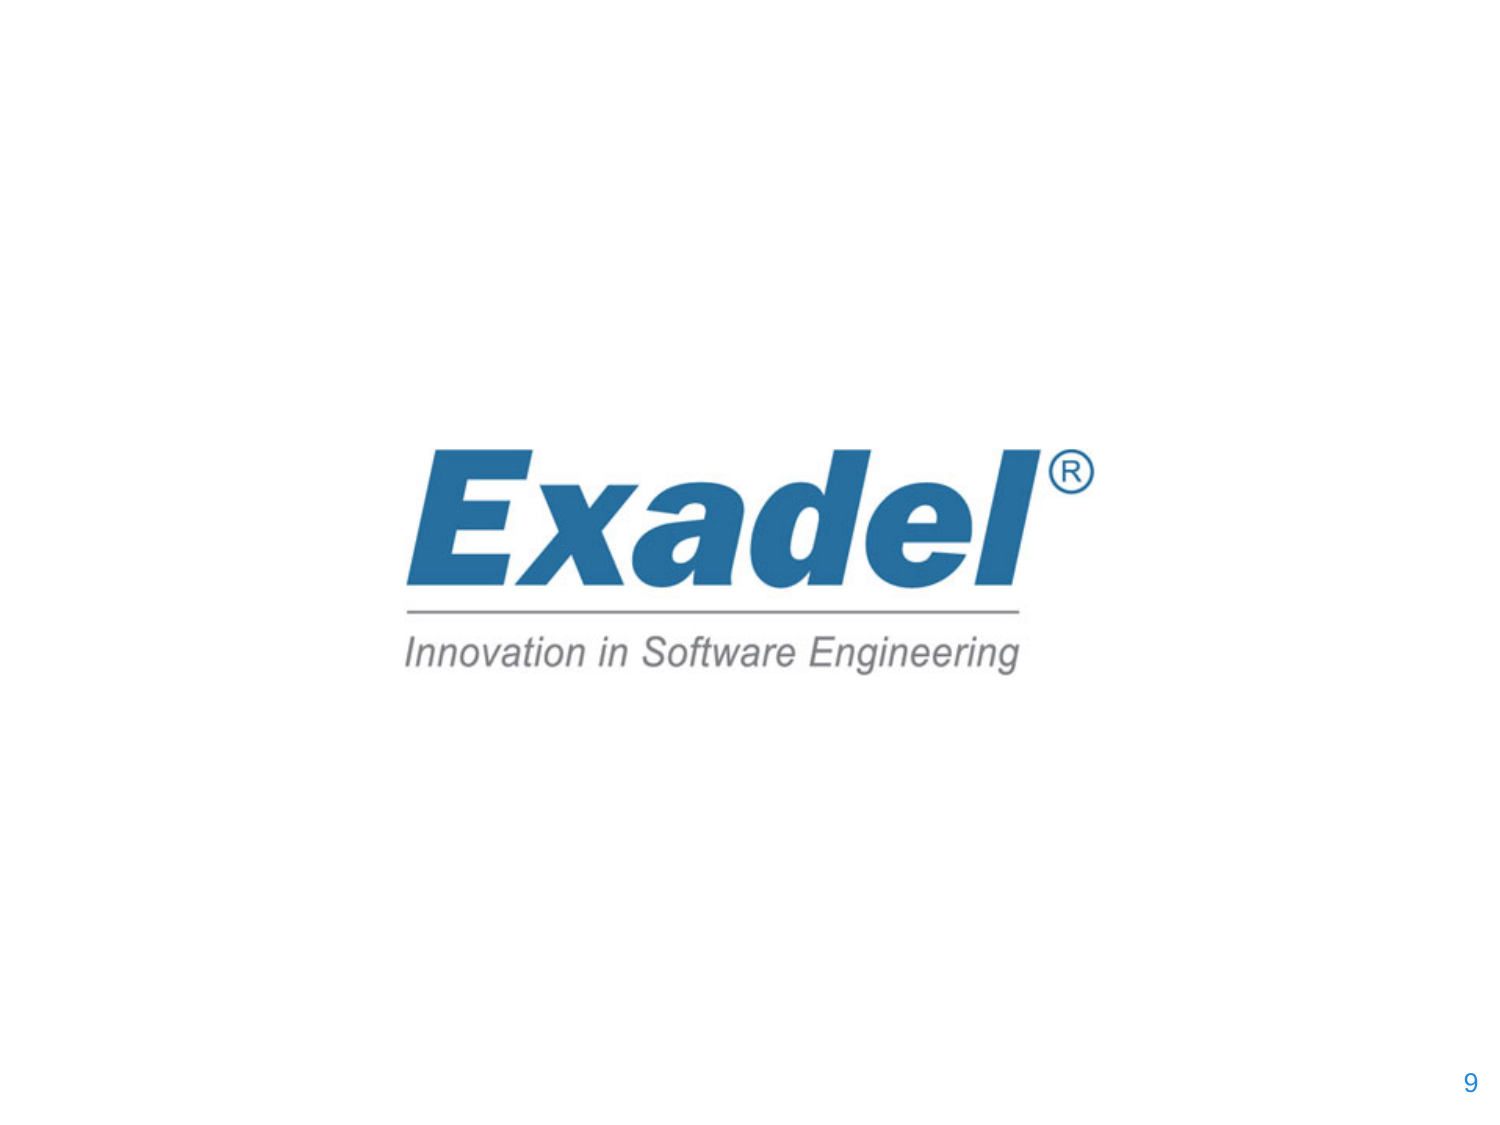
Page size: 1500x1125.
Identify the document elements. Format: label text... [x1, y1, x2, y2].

slide_number <number> [1403, 1038, 1494, 1125]
picture [404, 448, 1096, 677]
